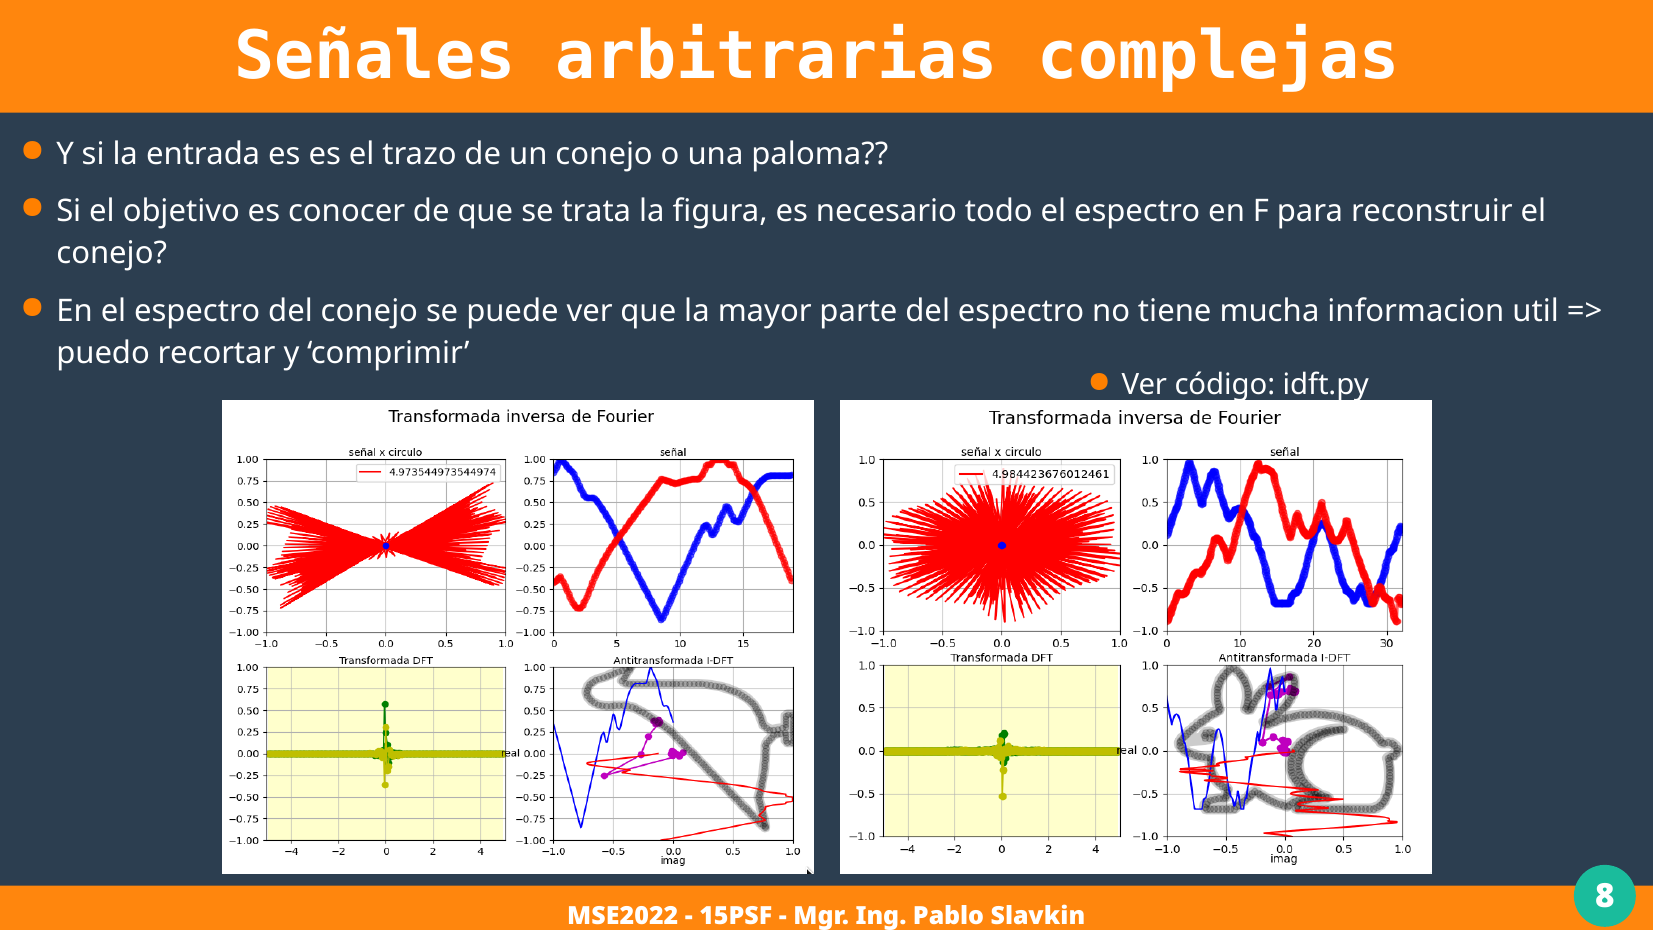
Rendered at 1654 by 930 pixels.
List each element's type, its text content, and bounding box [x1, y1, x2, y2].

picture [840, 400, 1432, 874]
list Y si la entrada es es el trazo de un conejo o una paloma?? Si el objetivo es conocer de que se trata la figura, es necesario todo el espectro en F para reconstruir el conejo? En el espectro del conejo se puede ver que la mayor parte del espectro no tiene mucha informacion util => puedo recortar y ‘comprimir’ [7, 131, 1613, 376]
list Ver código: idft.py [1076, 363, 1432, 400]
picture [222, 400, 814, 874]
title Señales arbitrarias complejas [234, 16, 1462, 113]
